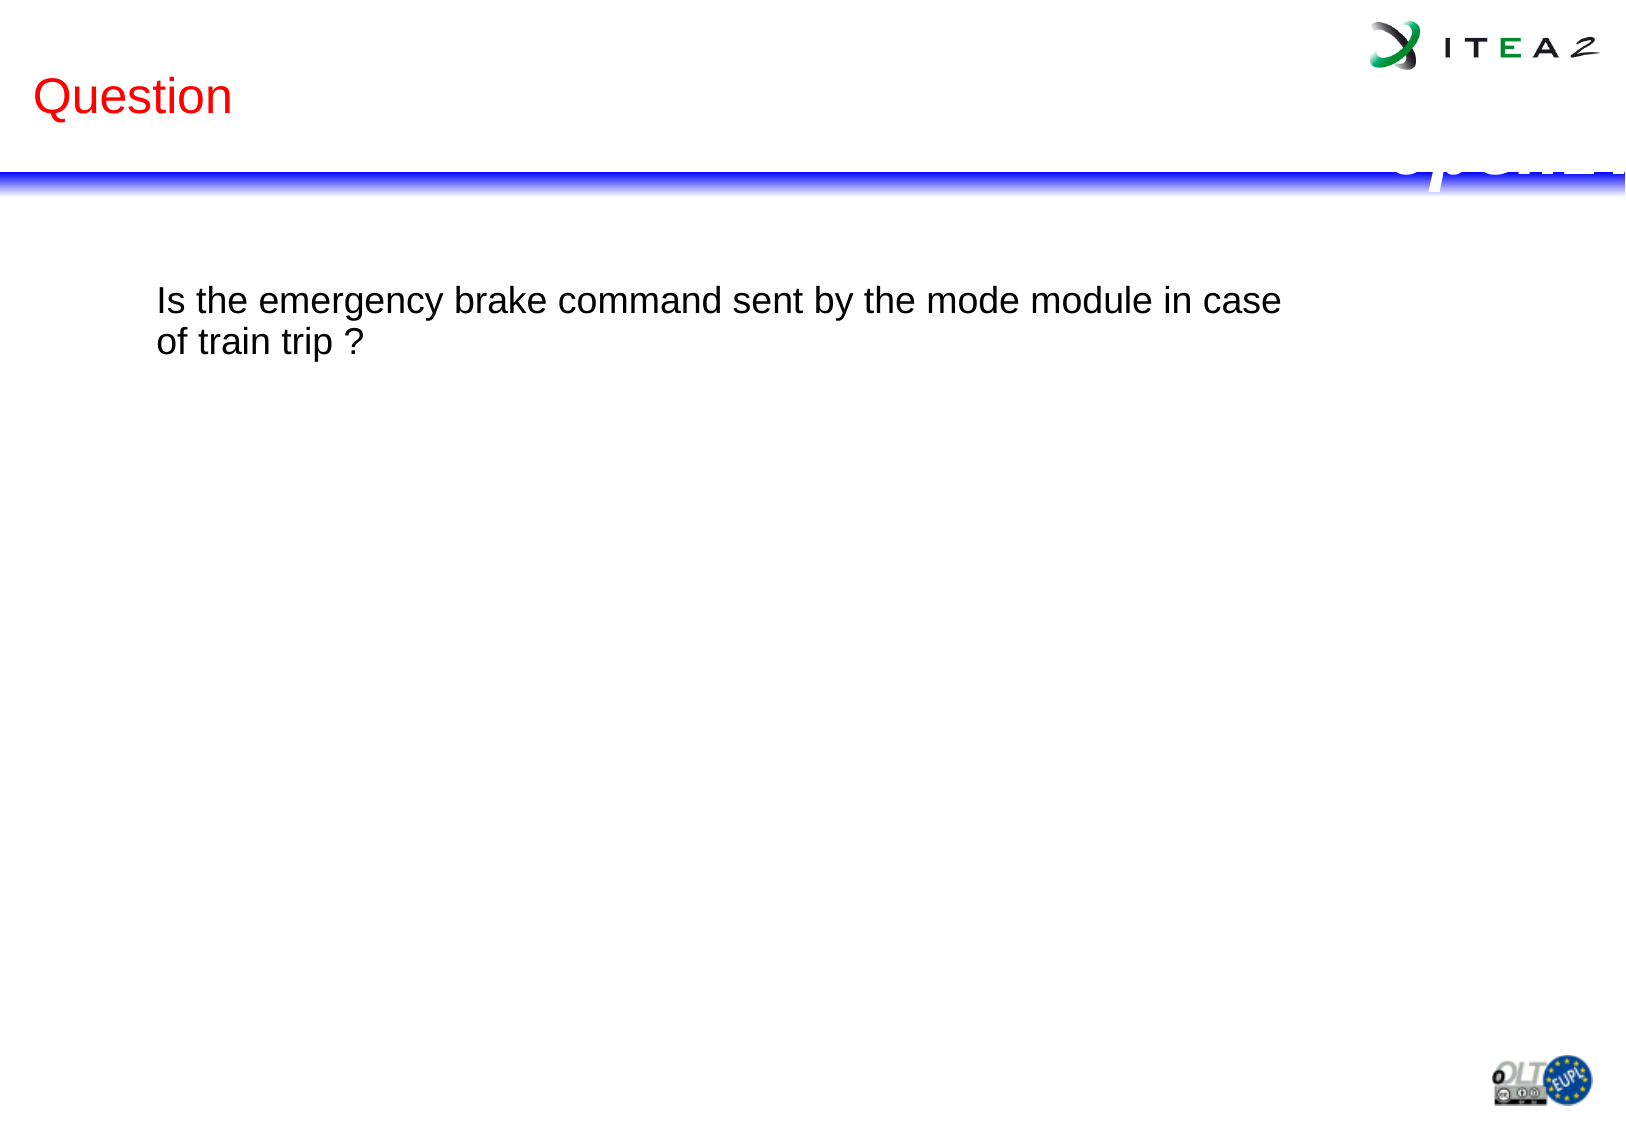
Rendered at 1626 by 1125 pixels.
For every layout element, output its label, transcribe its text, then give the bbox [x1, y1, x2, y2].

picture [1348, 21, 1625, 70]
picture [1492, 1055, 1593, 1106]
title Question [32, 43, 1341, 150]
text_box Is the emergency brake command sent by the mode module in case of train trip ? [141, 271, 1308, 371]
